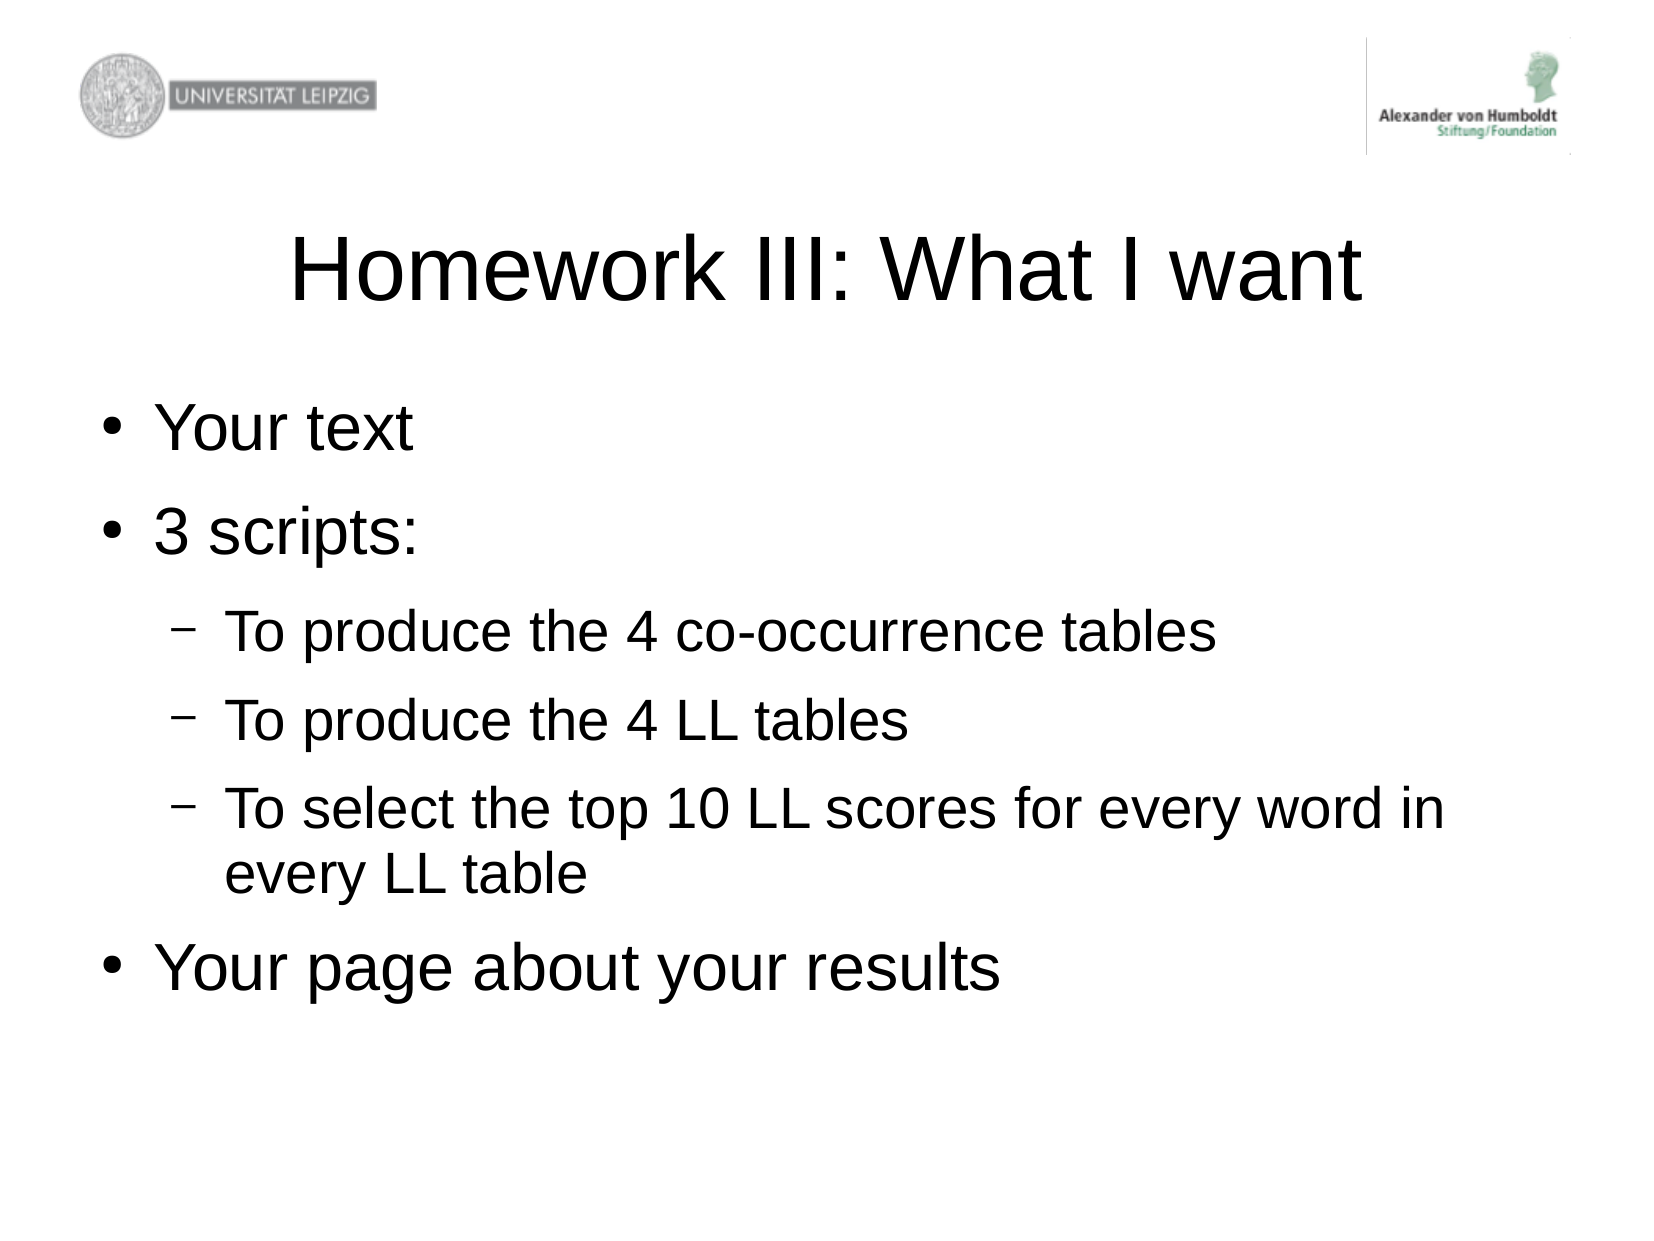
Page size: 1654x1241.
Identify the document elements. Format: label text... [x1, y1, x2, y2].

title Homework III: What I want [82, 165, 1571, 373]
picture [76, 49, 383, 144]
list Your text 3 scripts: To produce the 4 co-occurrence tables To produce the 4 LL tables To select the top 10 LL scores for every word in every LL table Your page about your results [82, 390, 1571, 1110]
picture [1365, 37, 1572, 155]
